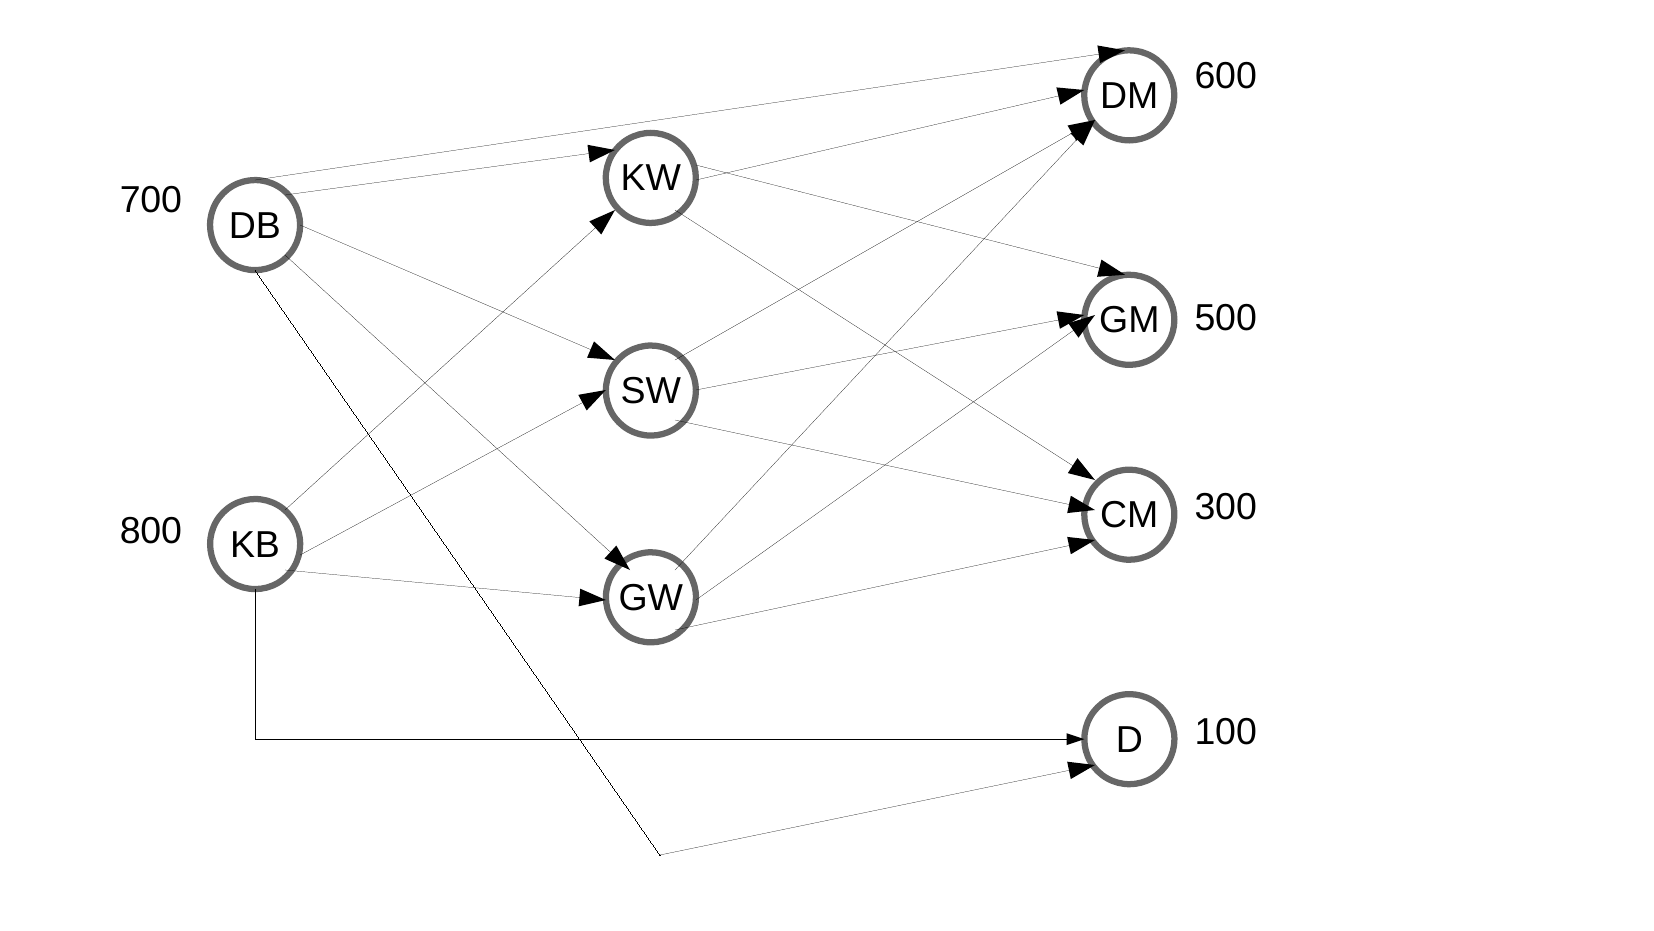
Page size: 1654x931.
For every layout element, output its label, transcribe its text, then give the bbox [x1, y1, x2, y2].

text_box 500 [1179, 289, 1315, 389]
text_box GW [605, 552, 696, 643]
text_box 800 [105, 501, 241, 601]
text_box DM [1084, 50, 1175, 141]
text_box KW [605, 132, 696, 223]
text_box 300 [1179, 478, 1315, 578]
text_box CM [1084, 469, 1175, 560]
text_box GM [1084, 274, 1175, 365]
text_box KB [241, 499, 301, 590]
text_box 100 [1179, 702, 1315, 802]
text_box 700 [105, 171, 241, 271]
text_box SW [605, 345, 696, 436]
text_box 600 [1179, 47, 1315, 147]
text_box DB [241, 180, 301, 271]
text_box D [1084, 694, 1175, 785]
text_box DB [241, 215, 250, 235]
